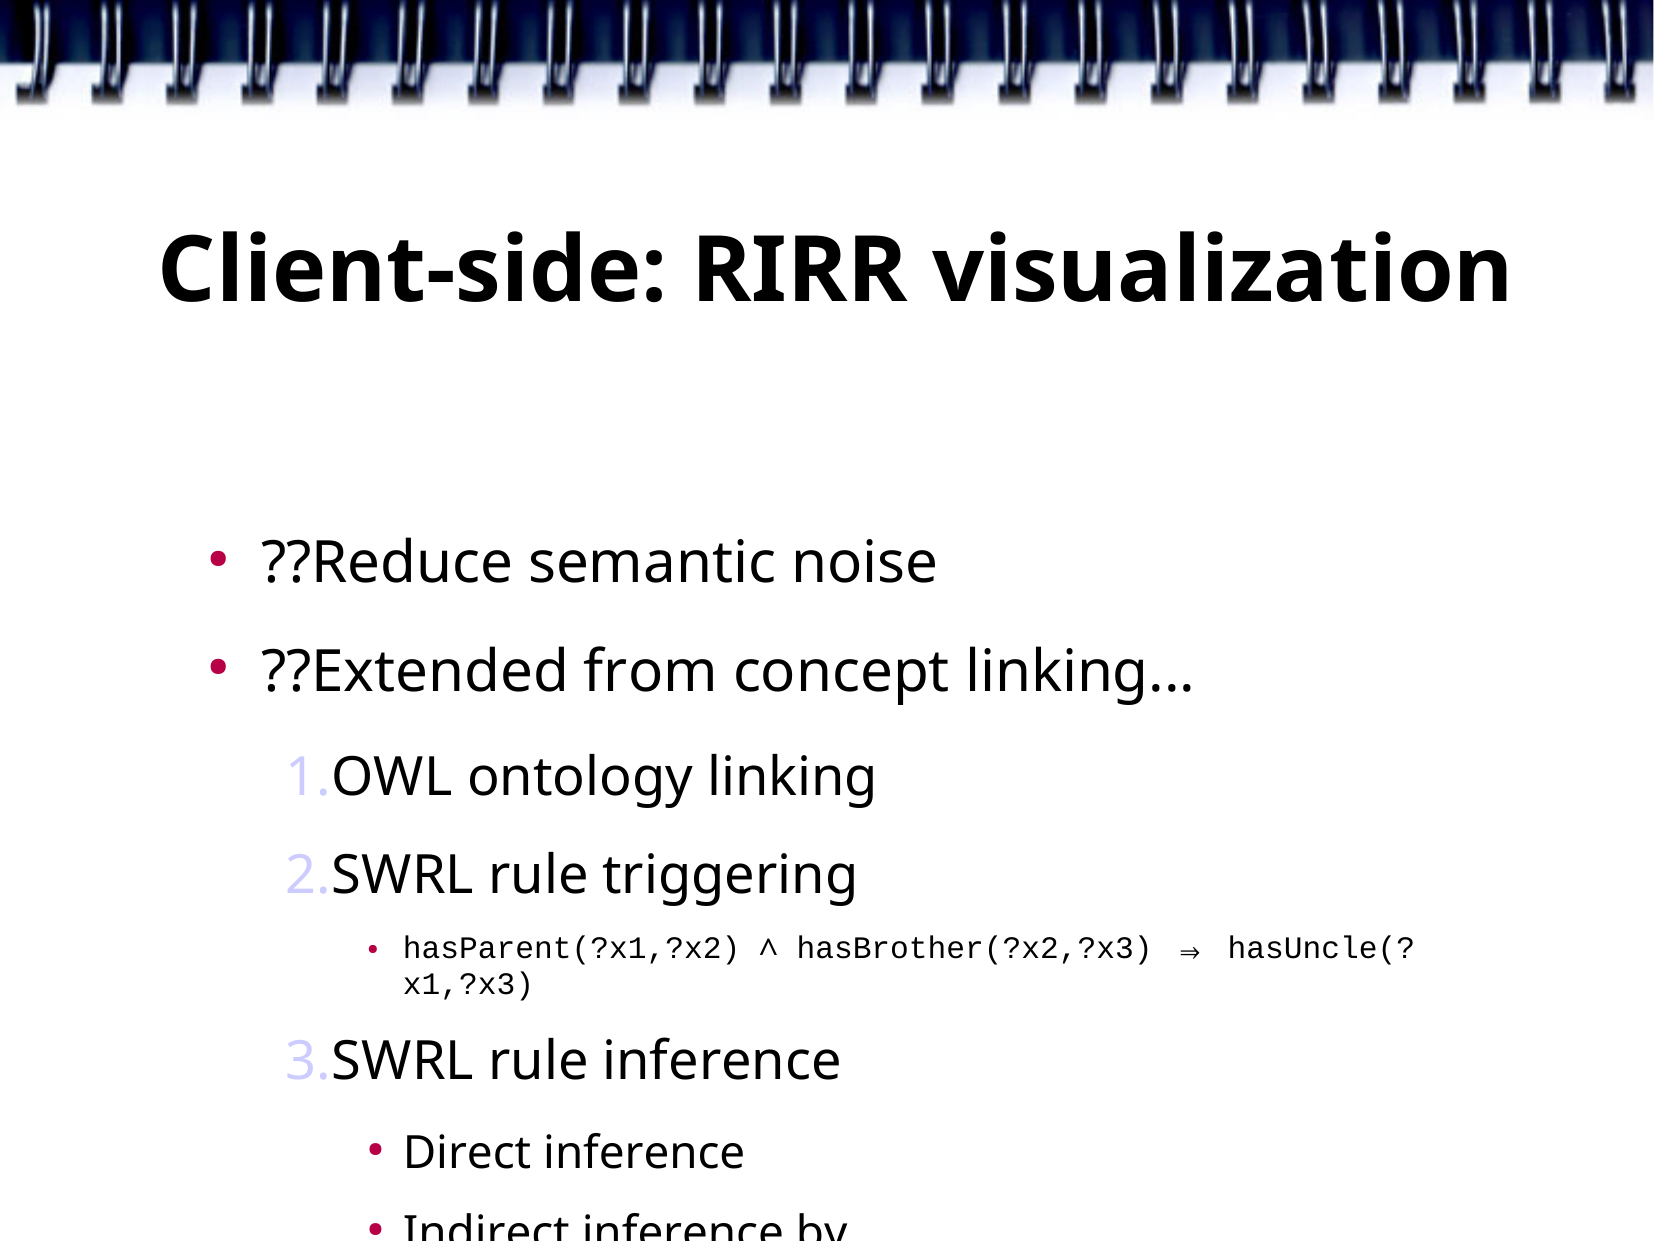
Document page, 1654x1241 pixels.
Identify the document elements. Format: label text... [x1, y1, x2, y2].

list ??Reduce semantic noise ??Extended from concept linking... OWL ontology linking SWRL rule triggering hasParent(?x1,?x2) ∧ hasBrother(?x2,?x3) ⇒ hasUncle(?x1,?x3) SWRL rule inference Direct inference Indirect inference by KAON2(http://kaon2.semanticweb.org/) reasoner RIRR visualization ??MDA-lized rules ??GMF MPM model completion recommendation Case by case... [190, 520, 1472, 1241]
title Client-side: RIRR visualization [139, 169, 1535, 362]
picture [0, 0, 1654, 121]
